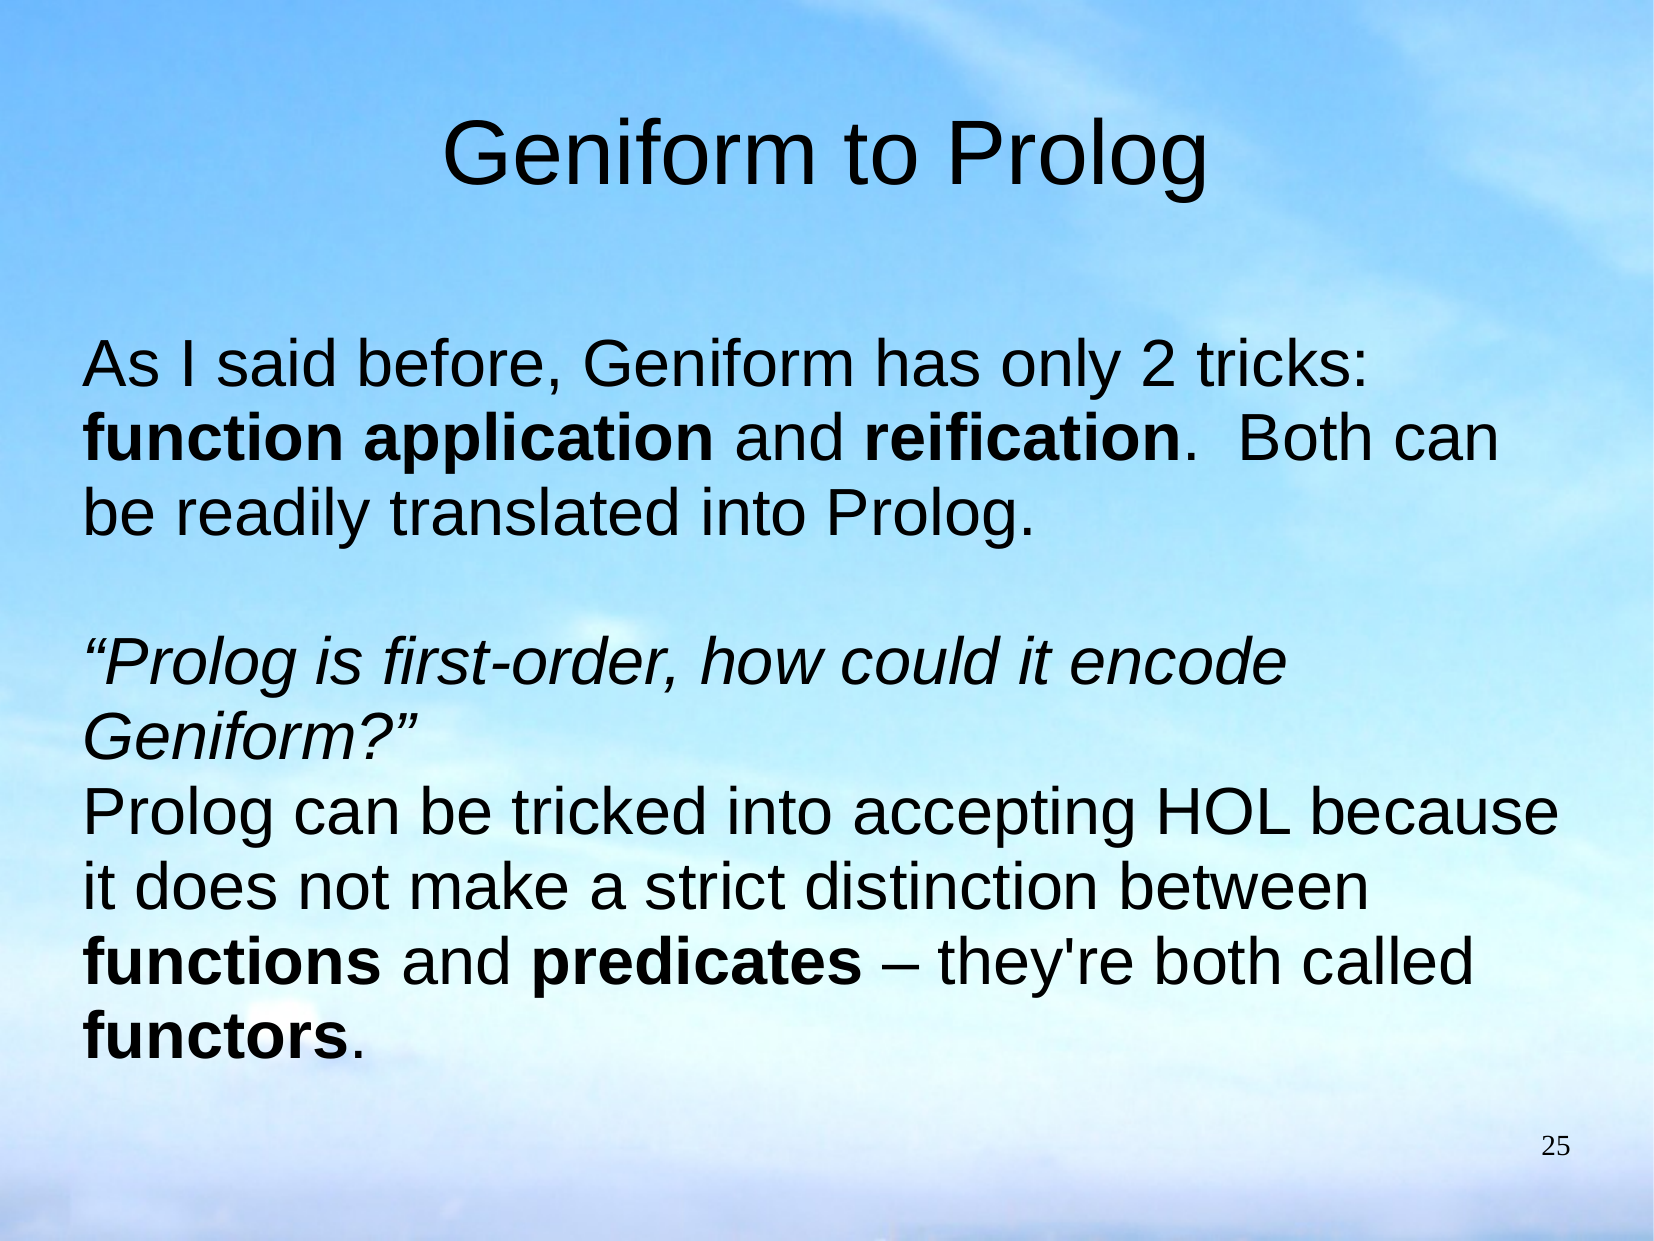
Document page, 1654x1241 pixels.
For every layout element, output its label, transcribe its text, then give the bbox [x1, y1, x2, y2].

subtitle As I said before, Geniform has only 2 tricks: function application and reification. Both can be readily translated into Prolog. “Prolog is first-order, how could it encode Geniform?” Prolog can be tricked into accepting HOL because it does not make a strict distinction between functions and predicates – they're both called functors. [82, 297, 1571, 1102]
picture [0, 0, 1654, 1241]
title Geniform to Prolog [82, 56, 1571, 250]
